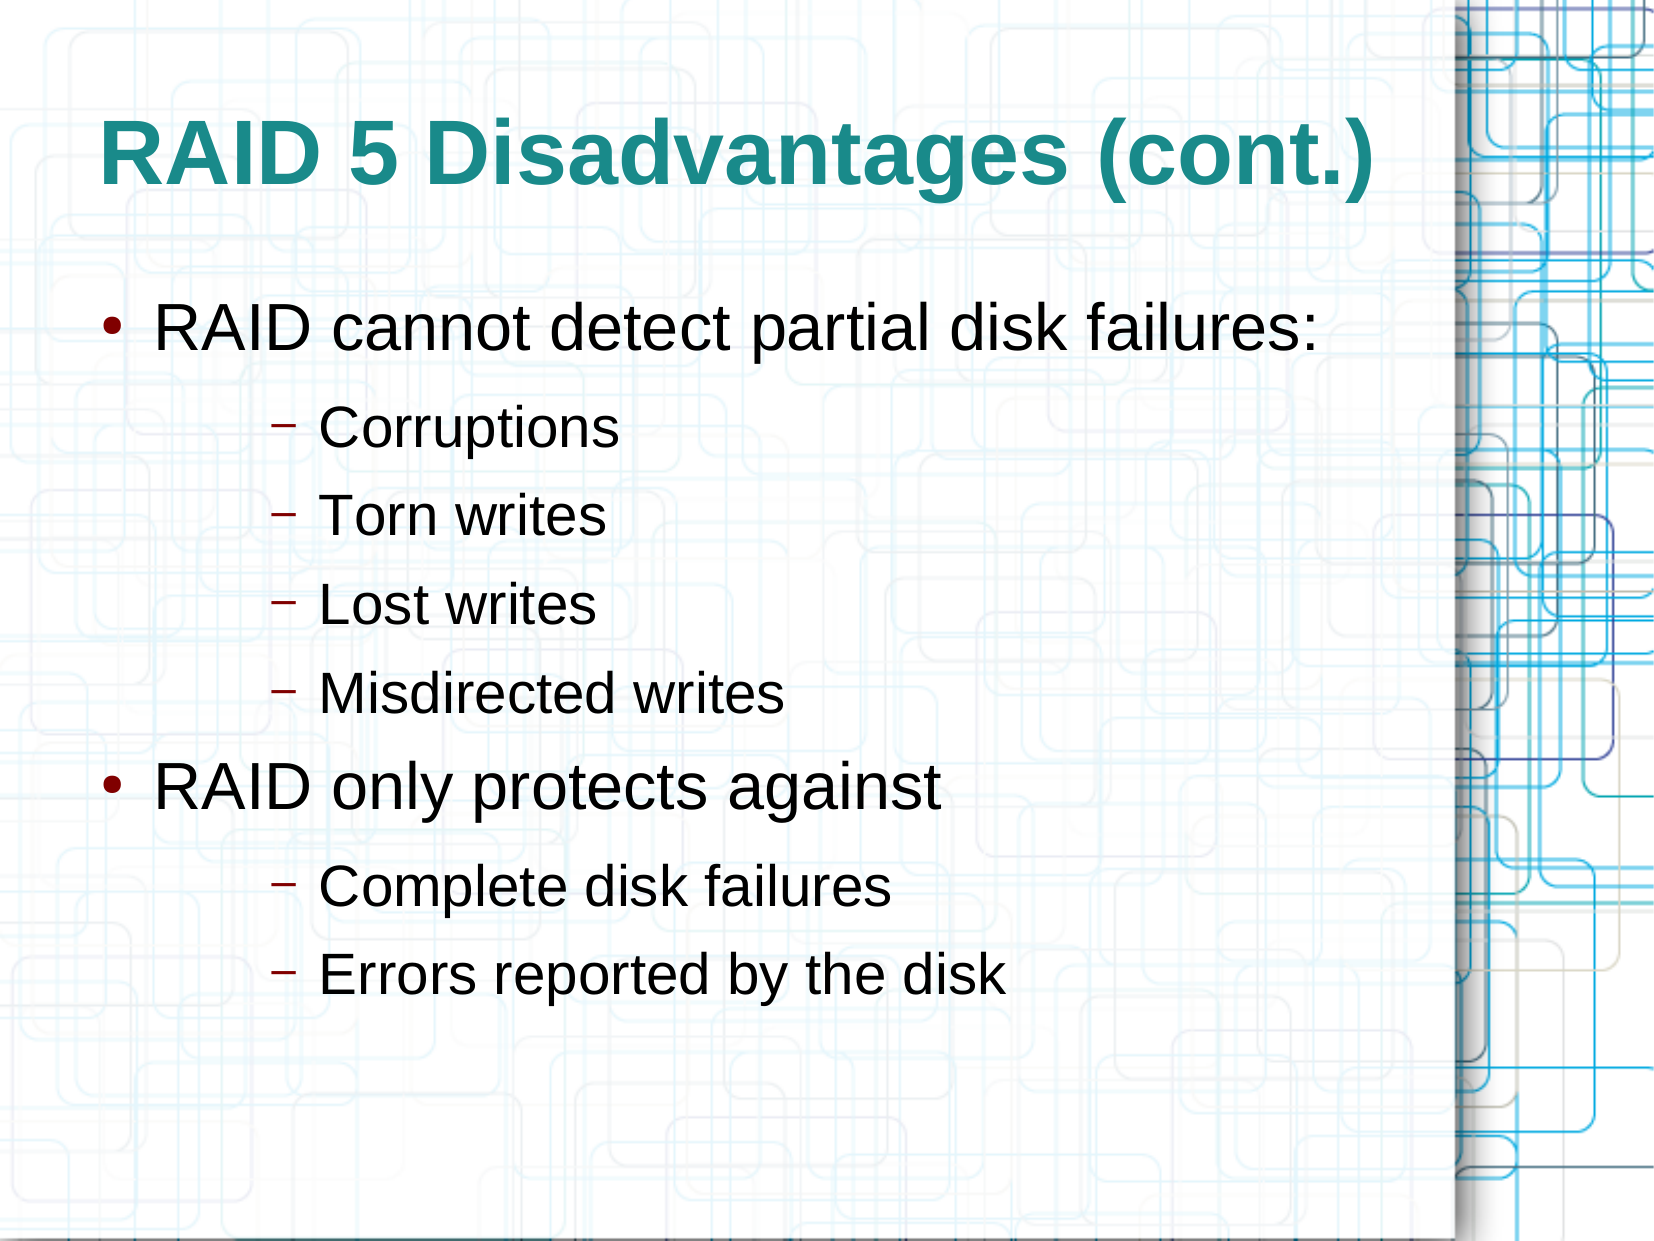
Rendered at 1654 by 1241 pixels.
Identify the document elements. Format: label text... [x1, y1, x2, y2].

list RAID cannot detect partial disk failures: Corruptions Torn writes Lost writes Misdirected writes RAID only protects against Complete disk failures Errors reported by the disk [82, 290, 1418, 1109]
picture [0, 0, 1654, 1241]
title RAID 5 Disadvantages (cont.) [59, 49, 1418, 257]
